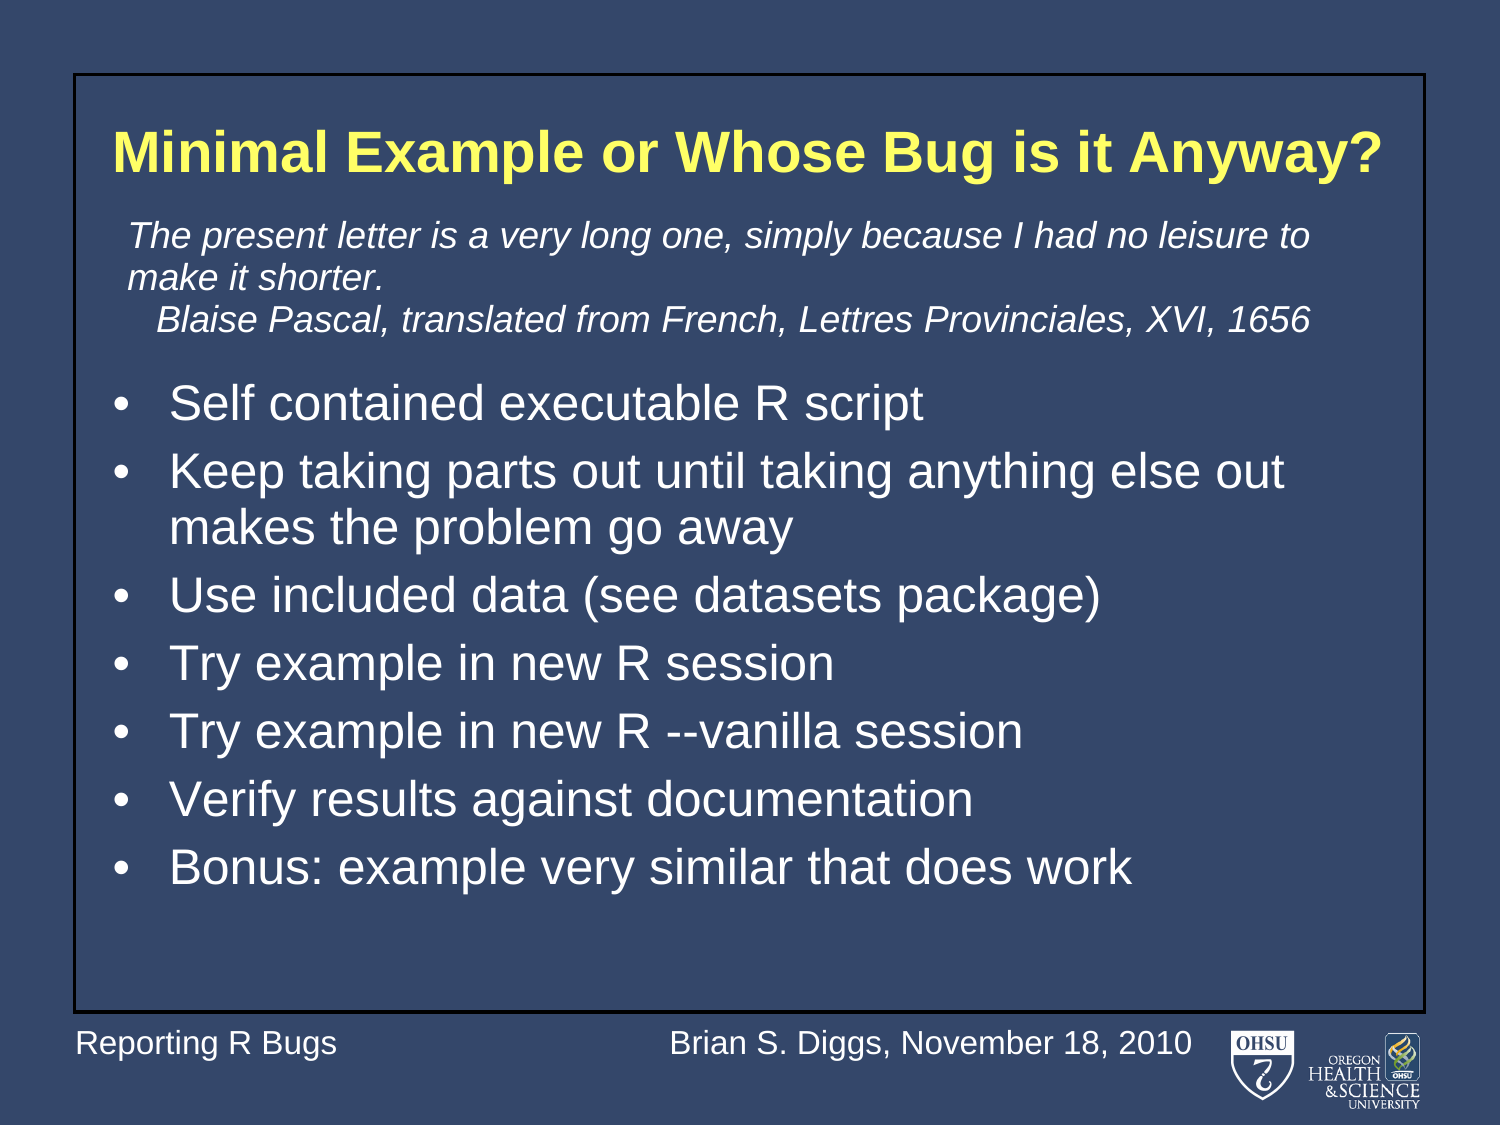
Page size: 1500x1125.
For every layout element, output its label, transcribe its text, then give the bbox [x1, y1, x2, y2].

title Minimal Example or Whose Bug is it Anyway? [112, 107, 1388, 198]
picture [1306, 1030, 1422, 1110]
list Self contained executable R script Keep taking parts out until taking anything else out makes the problem go away Use included data (see datasets package) Try example in new R session Try example in new R --vanilla session Verify results against documentation Bonus: example very similar that does work [112, 390, 1388, 991]
picture [1225, 1027, 1300, 1103]
text_box The present letter is a very long one, simply because I had no leisure to make it shorter. Blaise Pascal, translated from French, Lettres Provinciales, XVI, 1656 [112, 207, 1388, 390]
